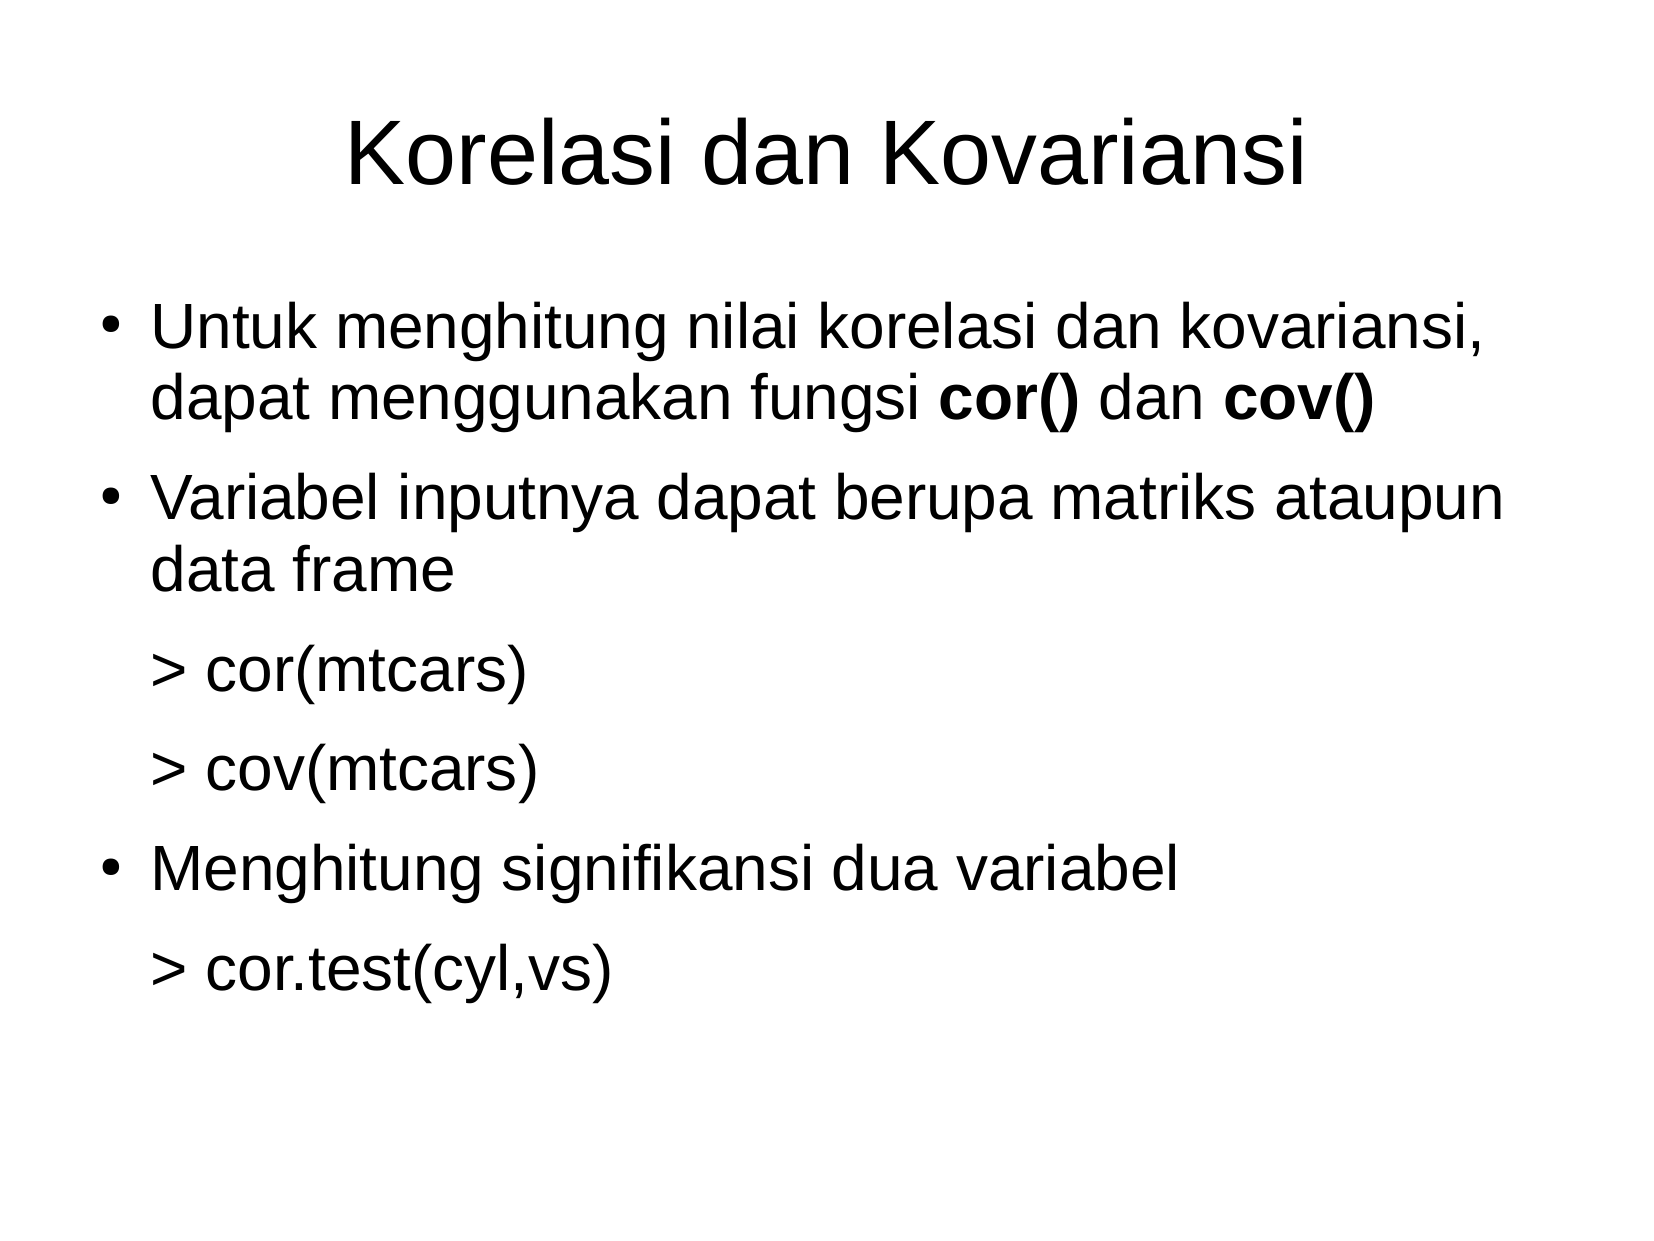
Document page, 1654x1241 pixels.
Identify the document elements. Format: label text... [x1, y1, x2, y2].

title Korelasi dan Kovariansi [82, 49, 1571, 257]
list Untuk menghitung nilai korelasi dan kovariansi, dapat menggunakan fungsi cor() dan cov() Variabel inputnya dapat berupa matriks ataupun data frame > cor(mtcars) > cov(mtcars) Menghitung signifikansi dua variabel > cor.test(cyl,vs) [82, 290, 1571, 1010]
